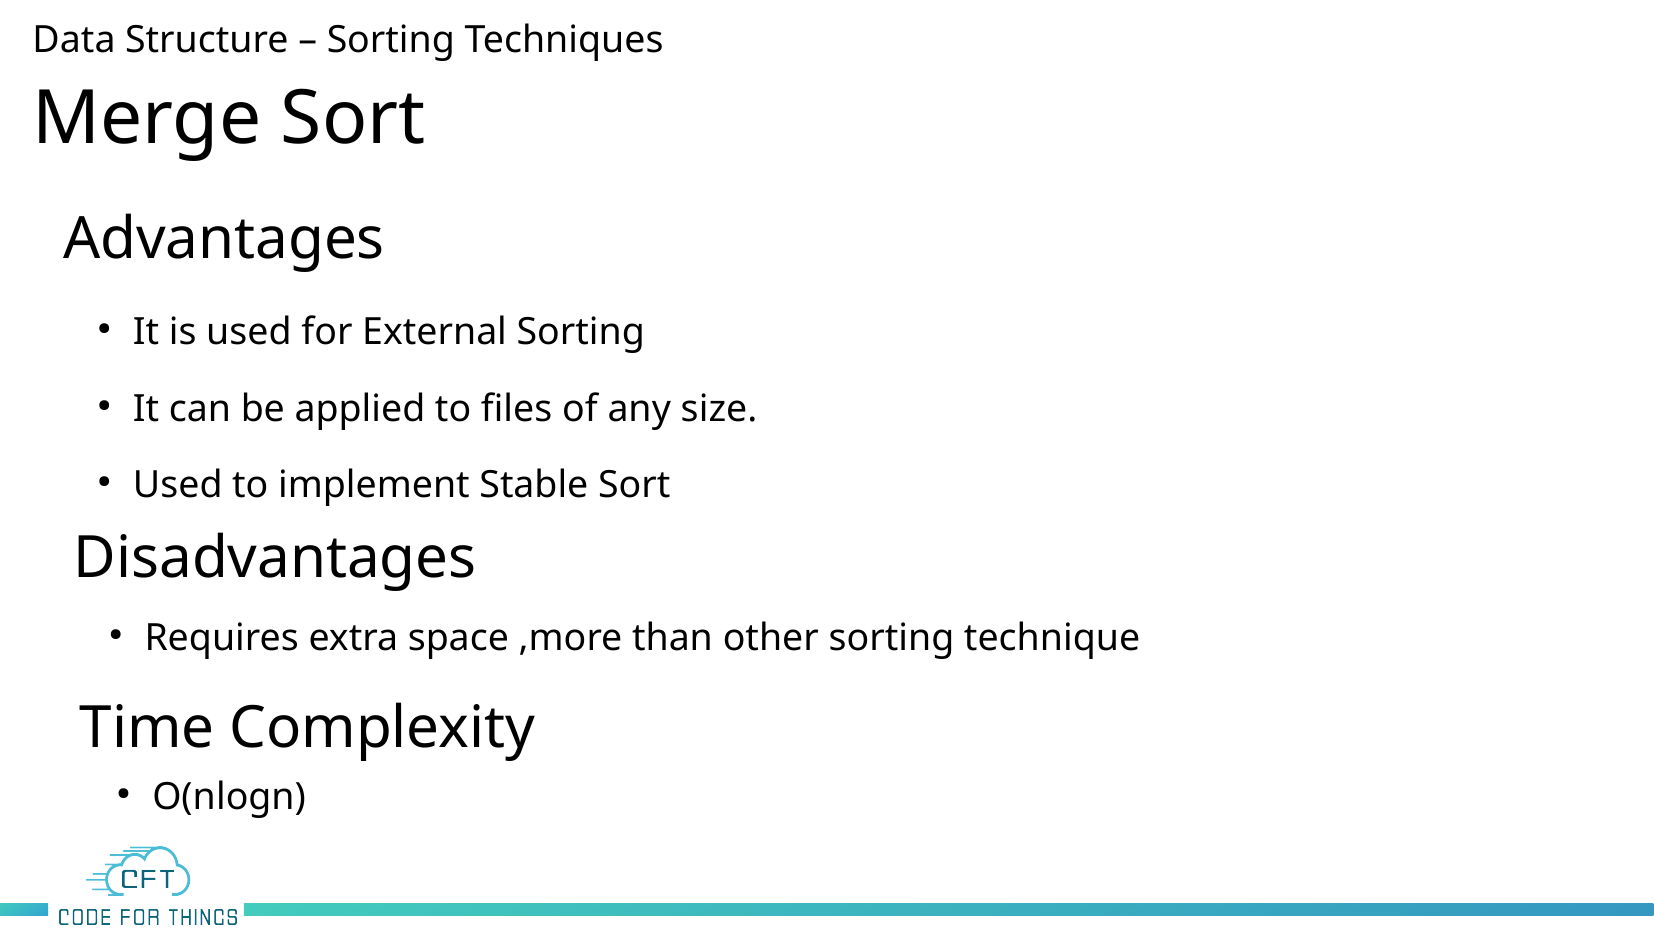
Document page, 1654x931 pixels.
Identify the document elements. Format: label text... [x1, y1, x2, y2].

text_box Time Complexity [65, 677, 691, 760]
title Data Structure – Sorting Techniques Merge Sort [32, 12, 1184, 166]
picture [59, 846, 237, 925]
text_box Advantages [48, 188, 851, 292]
text_box Requires extra space ,more than other sorting technique [94, 603, 1251, 662]
text_box O(nlogn) [102, 761, 373, 821]
text_box It is used for External Sorting It can be applied to files of any size. Used to implement Stable Sort [82, 271, 934, 483]
text_box Disadvantages [59, 507, 627, 591]
